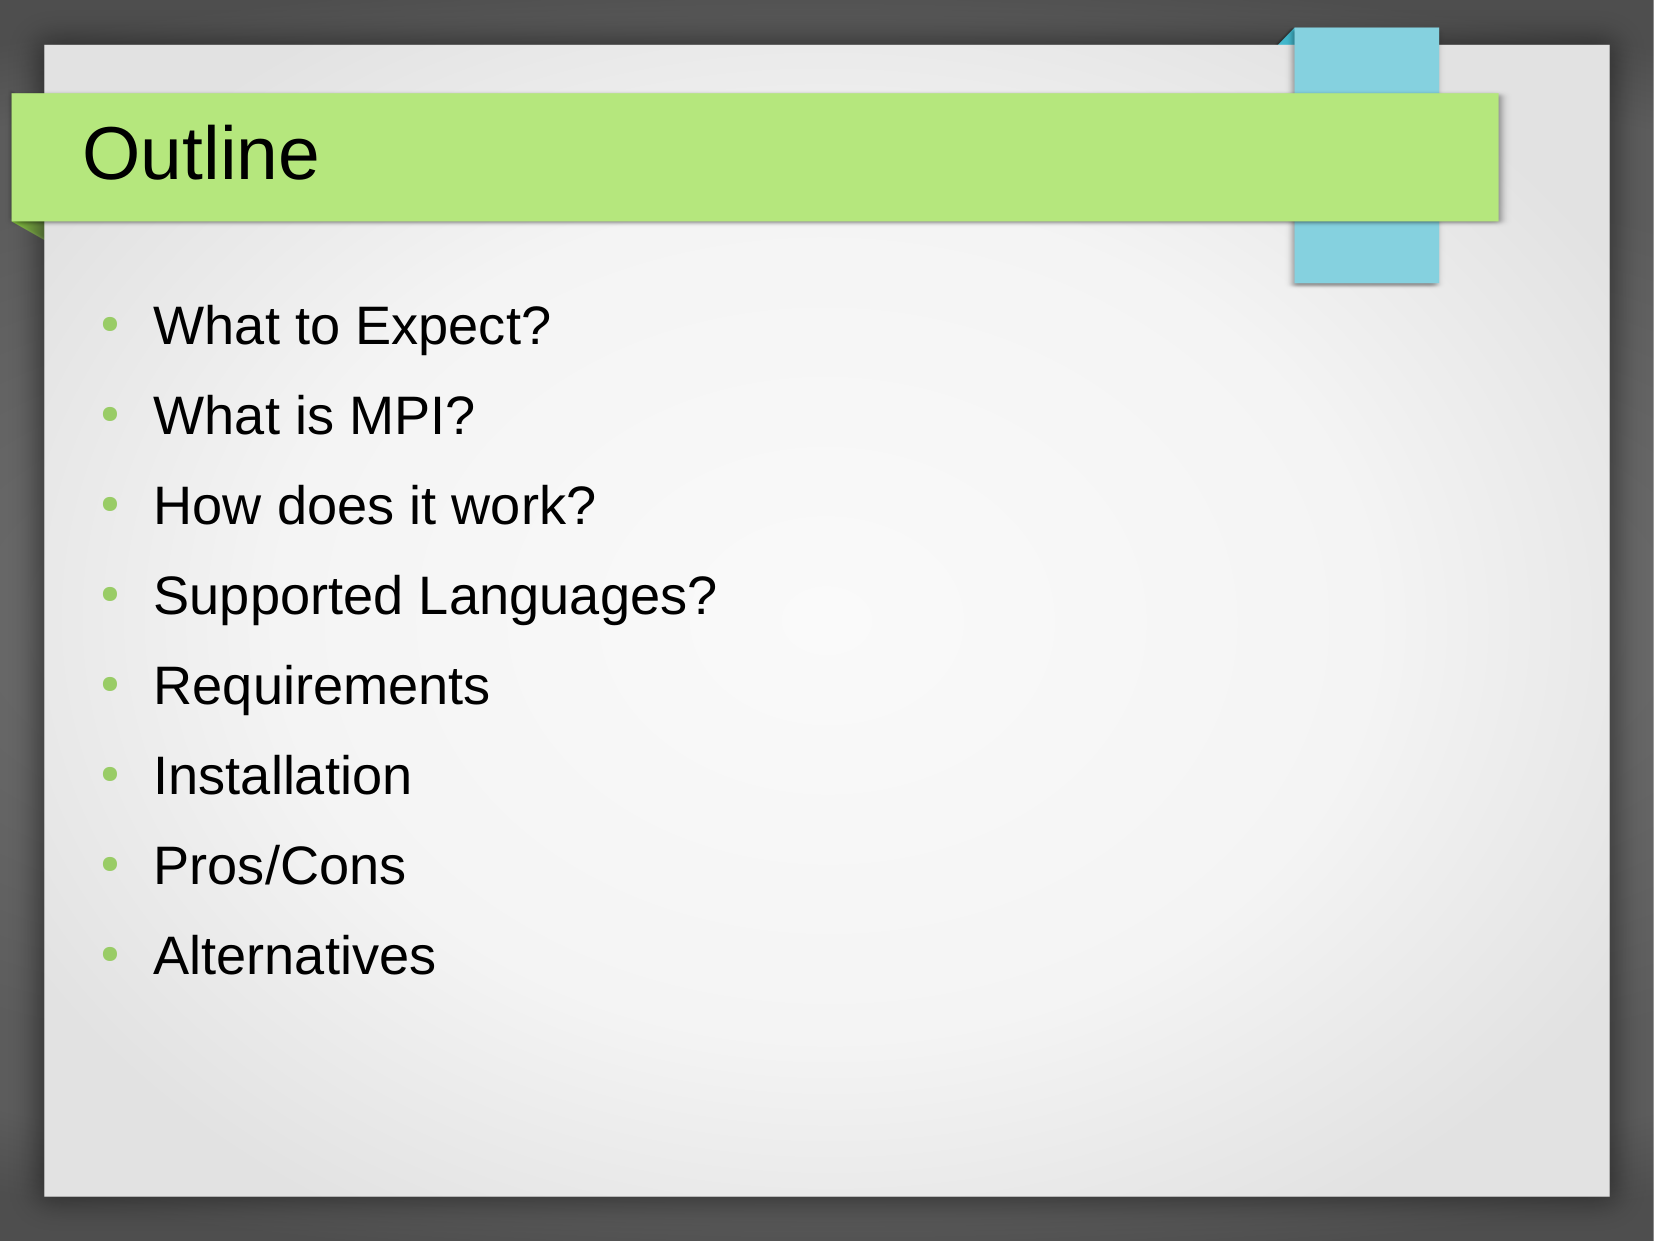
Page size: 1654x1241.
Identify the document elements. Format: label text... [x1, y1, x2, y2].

title Outline [82, 94, 1264, 213]
list What to Expect? What is MPI? How does it work? Supported Languages? Requirements Installation Pros/Cons Alternatives [82, 295, 1571, 1015]
picture [0, 0, 1654, 1241]
